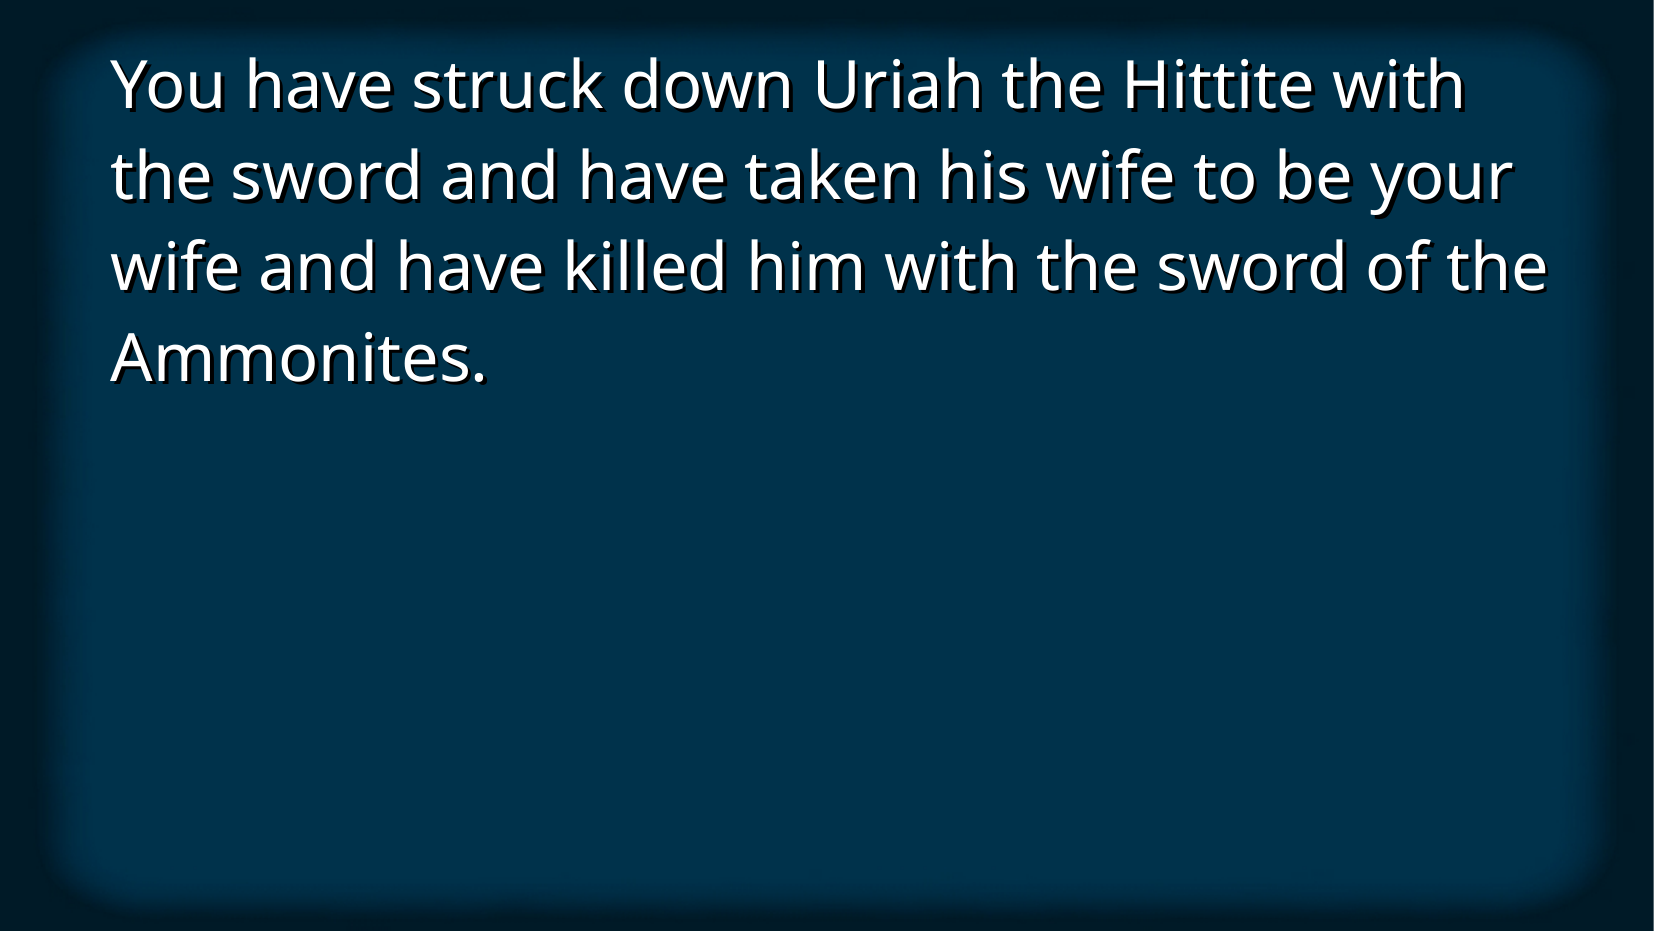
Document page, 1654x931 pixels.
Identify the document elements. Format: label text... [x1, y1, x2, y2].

text_box You have struck down Uriah the Hittite with the sword and have taken his wife to be your wife and have killed him with the sword of the Ammonites. [96, 30, 1567, 402]
picture [0, 0, 1654, 931]
